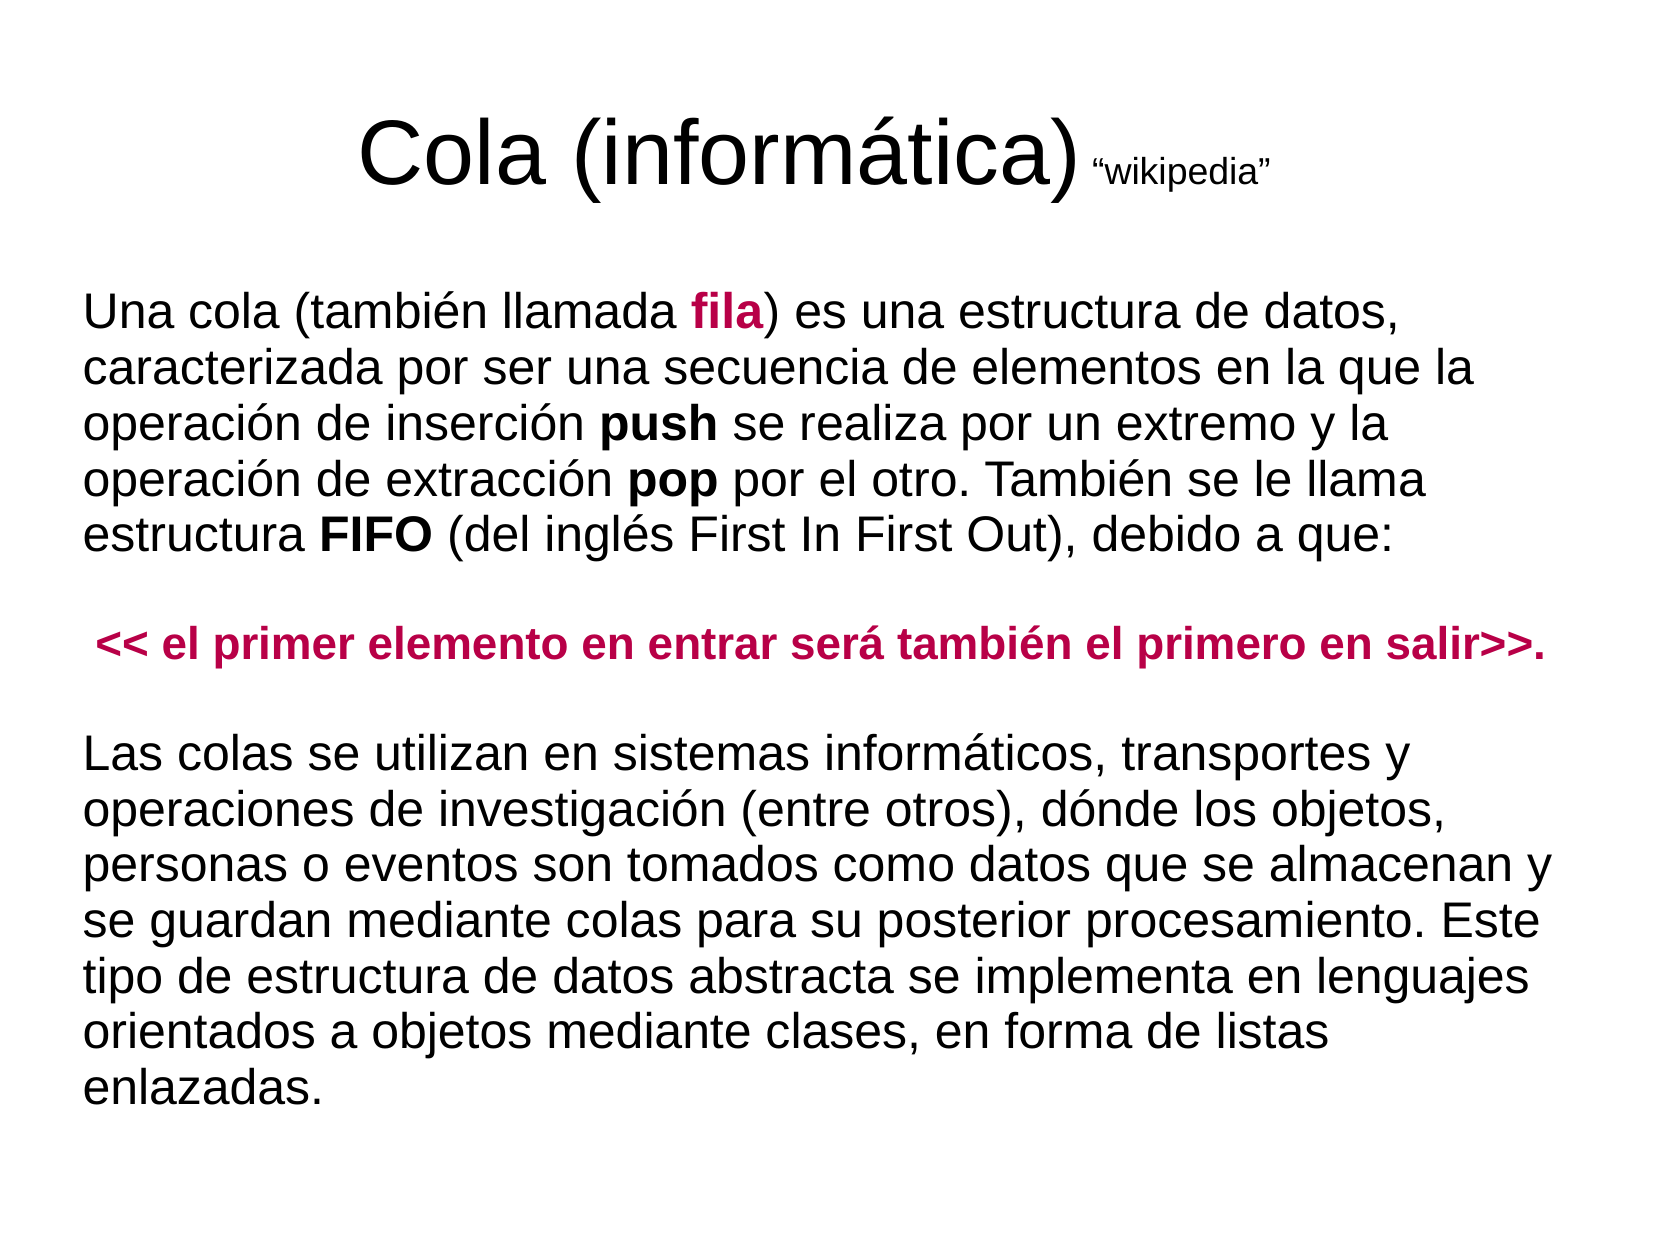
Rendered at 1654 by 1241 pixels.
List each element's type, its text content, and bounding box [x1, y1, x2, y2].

subtitle Una cola (también llamada fila) es una estructura de datos, caracterizada por ser una secuencia de elementos en la que la operación de inserción push se realiza por un extremo y la operación de extracción pop por el otro. También se le llama estructura FIFO (del inglés First In First Out), debido a que: << el primer elemento en entrar será también el primero en salir>>. Las colas se utilizan en sistemas informáticos, transportes y operaciones de investigación (entre otros), dónde los objetos, personas o eventos son tomados como datos que se almacenan y se guardan mediante colas para su posterior procesamiento. Este tipo de estructura de datos abstracta se implementa en lenguajes orientados a objetos mediante clases, en forma de listas enlazadas. [82, 279, 1571, 1119]
title Cola (informática) “wikipedia” [82, 49, 1571, 257]
